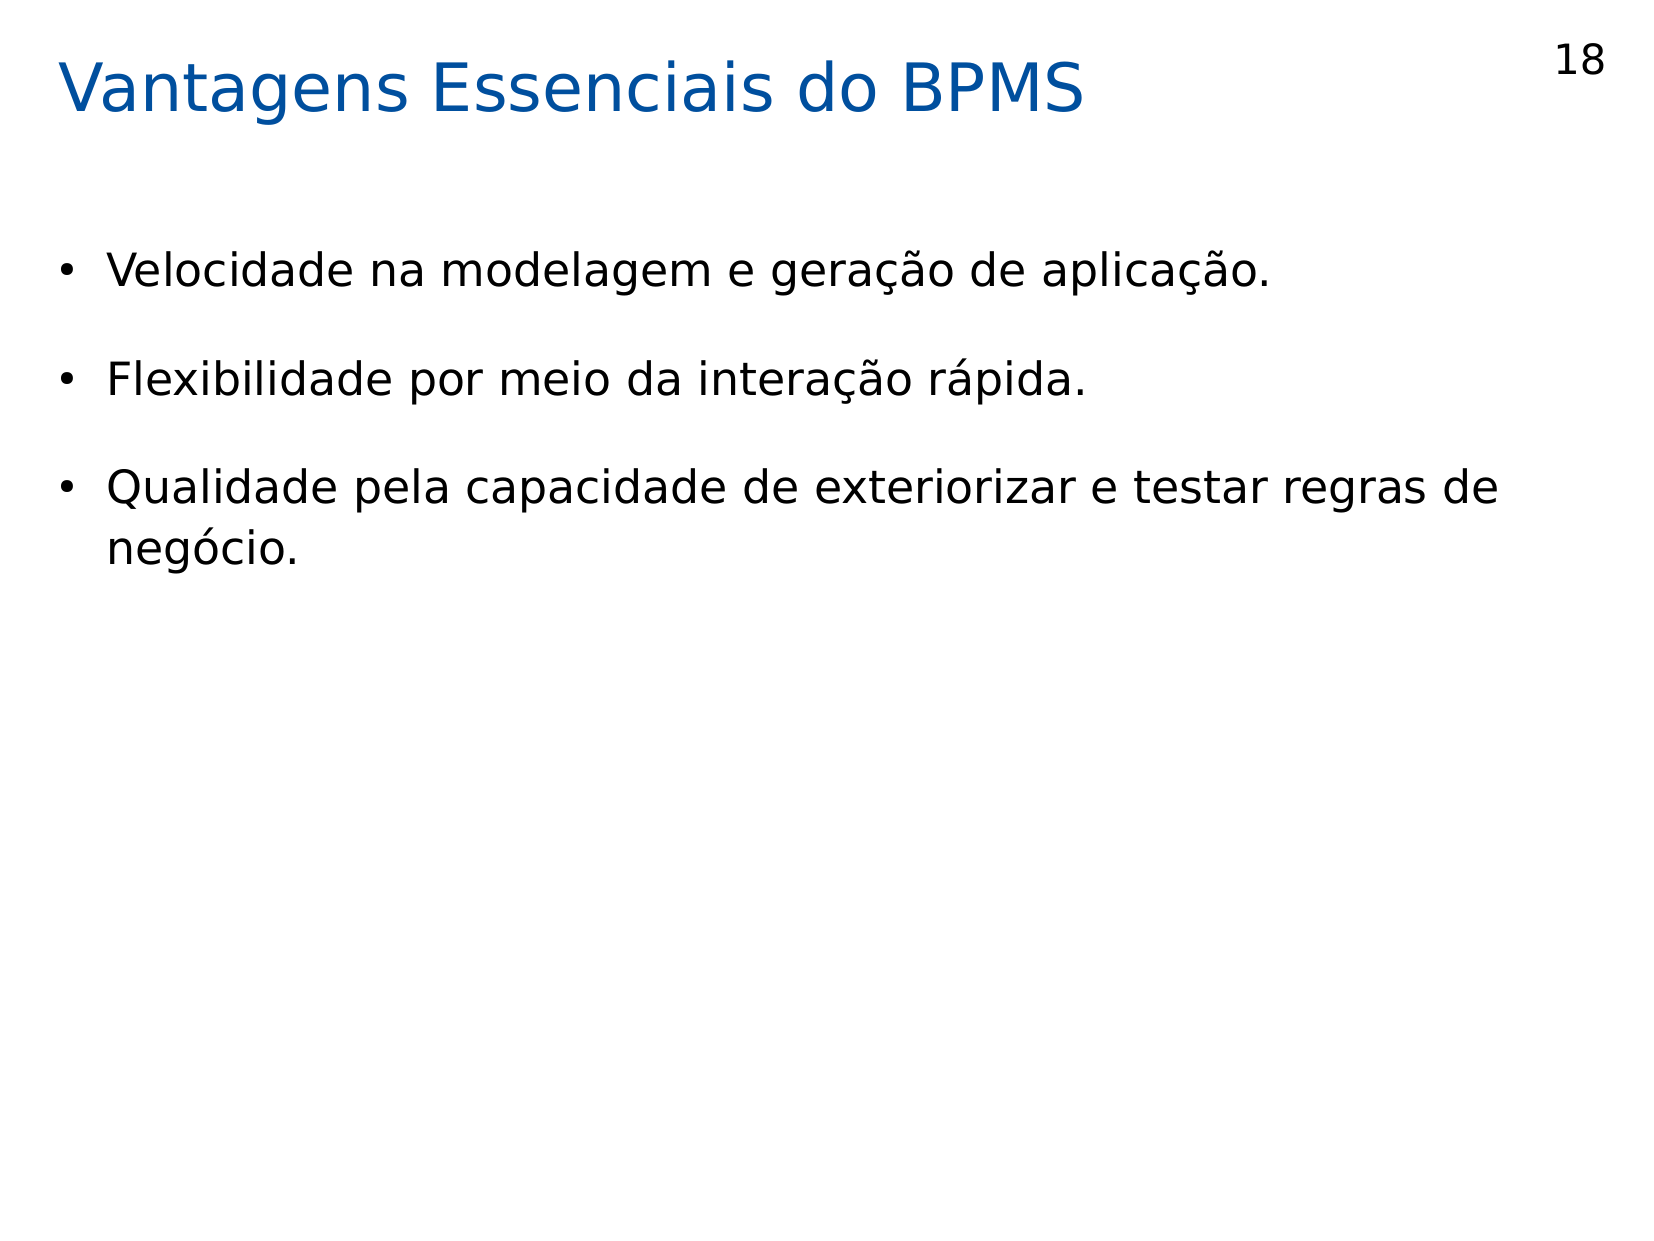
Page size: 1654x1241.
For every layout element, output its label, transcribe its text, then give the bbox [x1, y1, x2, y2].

list Velocidade na modelagem e geração de aplicação. Flexibilidade por meio da interação rápida. Qualidade pela capacidade de exteriorizar e testar regras de negócio. [59, 236, 1595, 1211]
title Vantagens Essenciais do BPMS [59, 29, 1506, 148]
